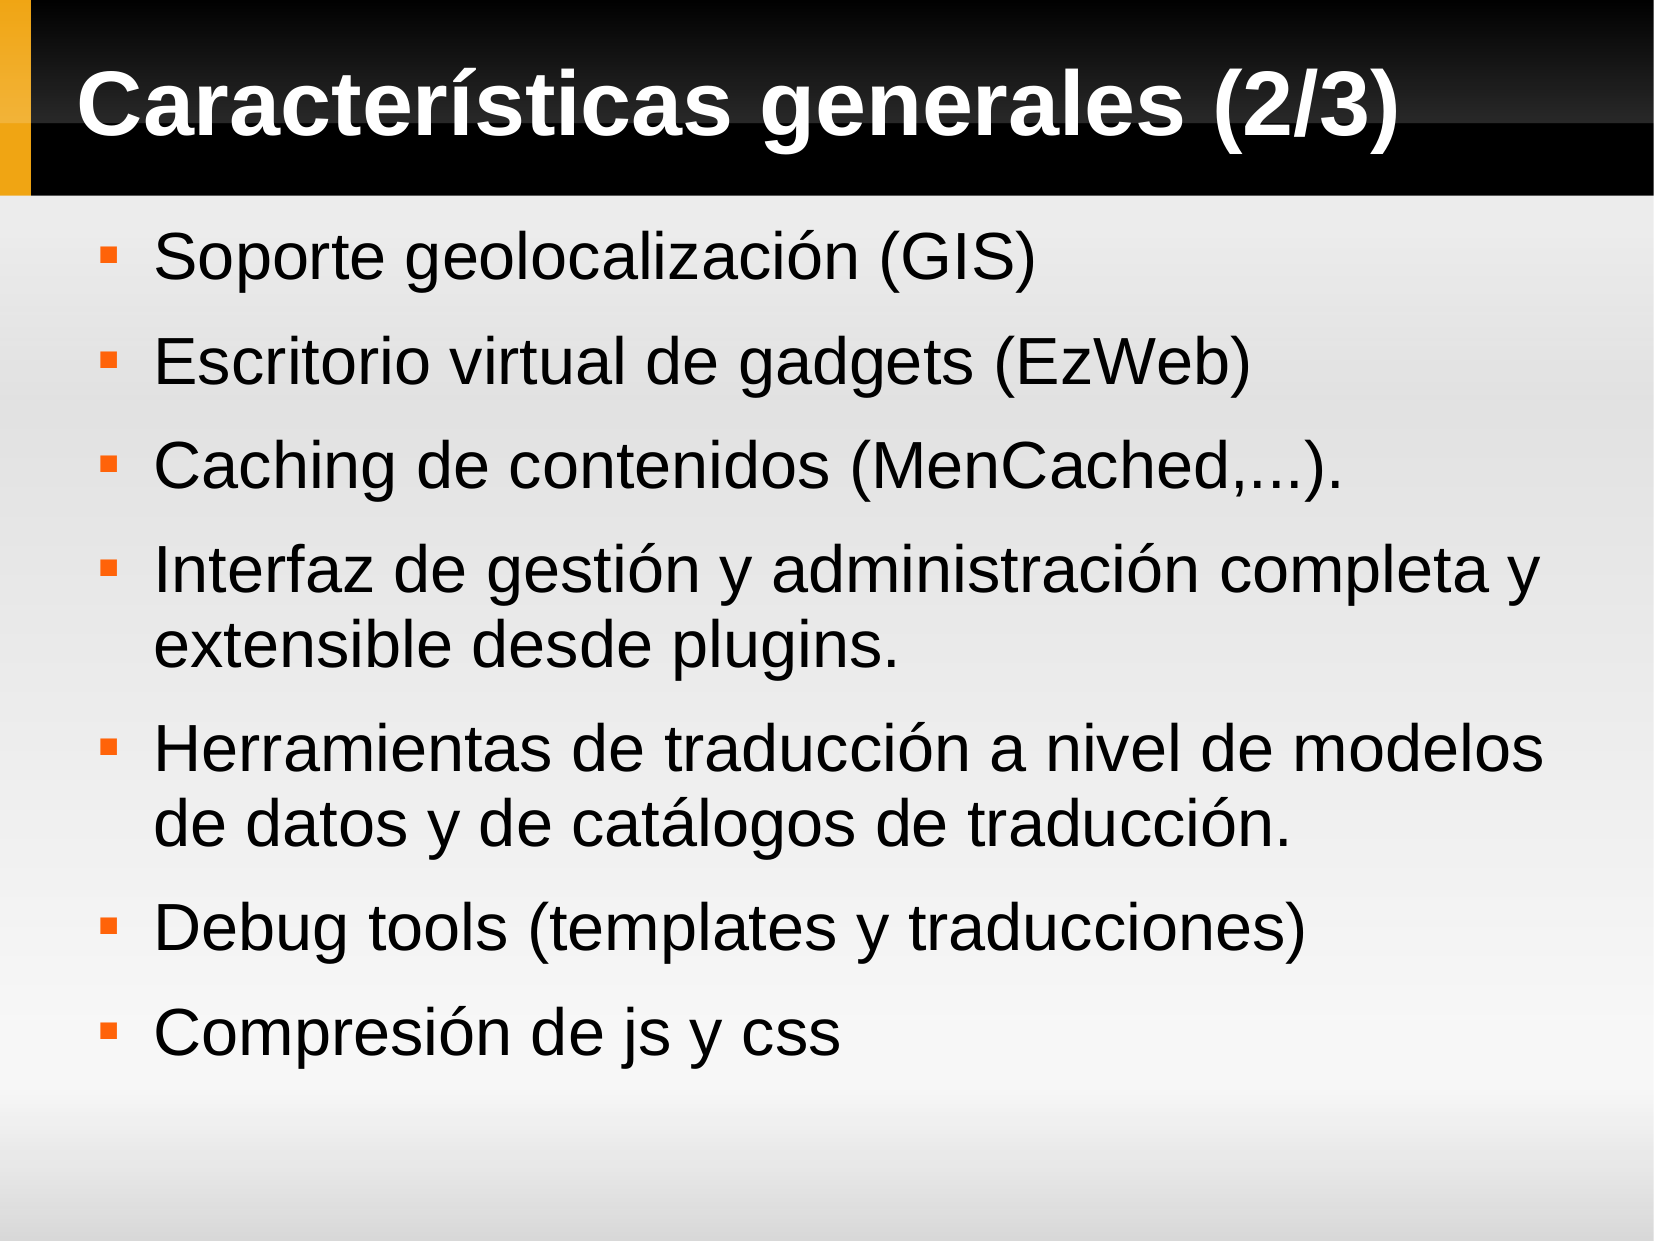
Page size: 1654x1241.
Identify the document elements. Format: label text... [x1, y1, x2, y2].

list Soporte geolocalización (GIS) Escritorio virtual de gadgets (EzWeb) Caching de contenidos (MenCached,...). Interfaz de gestión y administración completa y extensible desde plugins. Herramientas de traducción a nivel de modelos de datos y de catálogos de traducción. Debug tools (templates y traducciones) Compresión de js y css [82, 219, 1571, 1070]
picture [0, 0, 1654, 1241]
title Características generales (2/3) [76, 0, 1565, 208]
